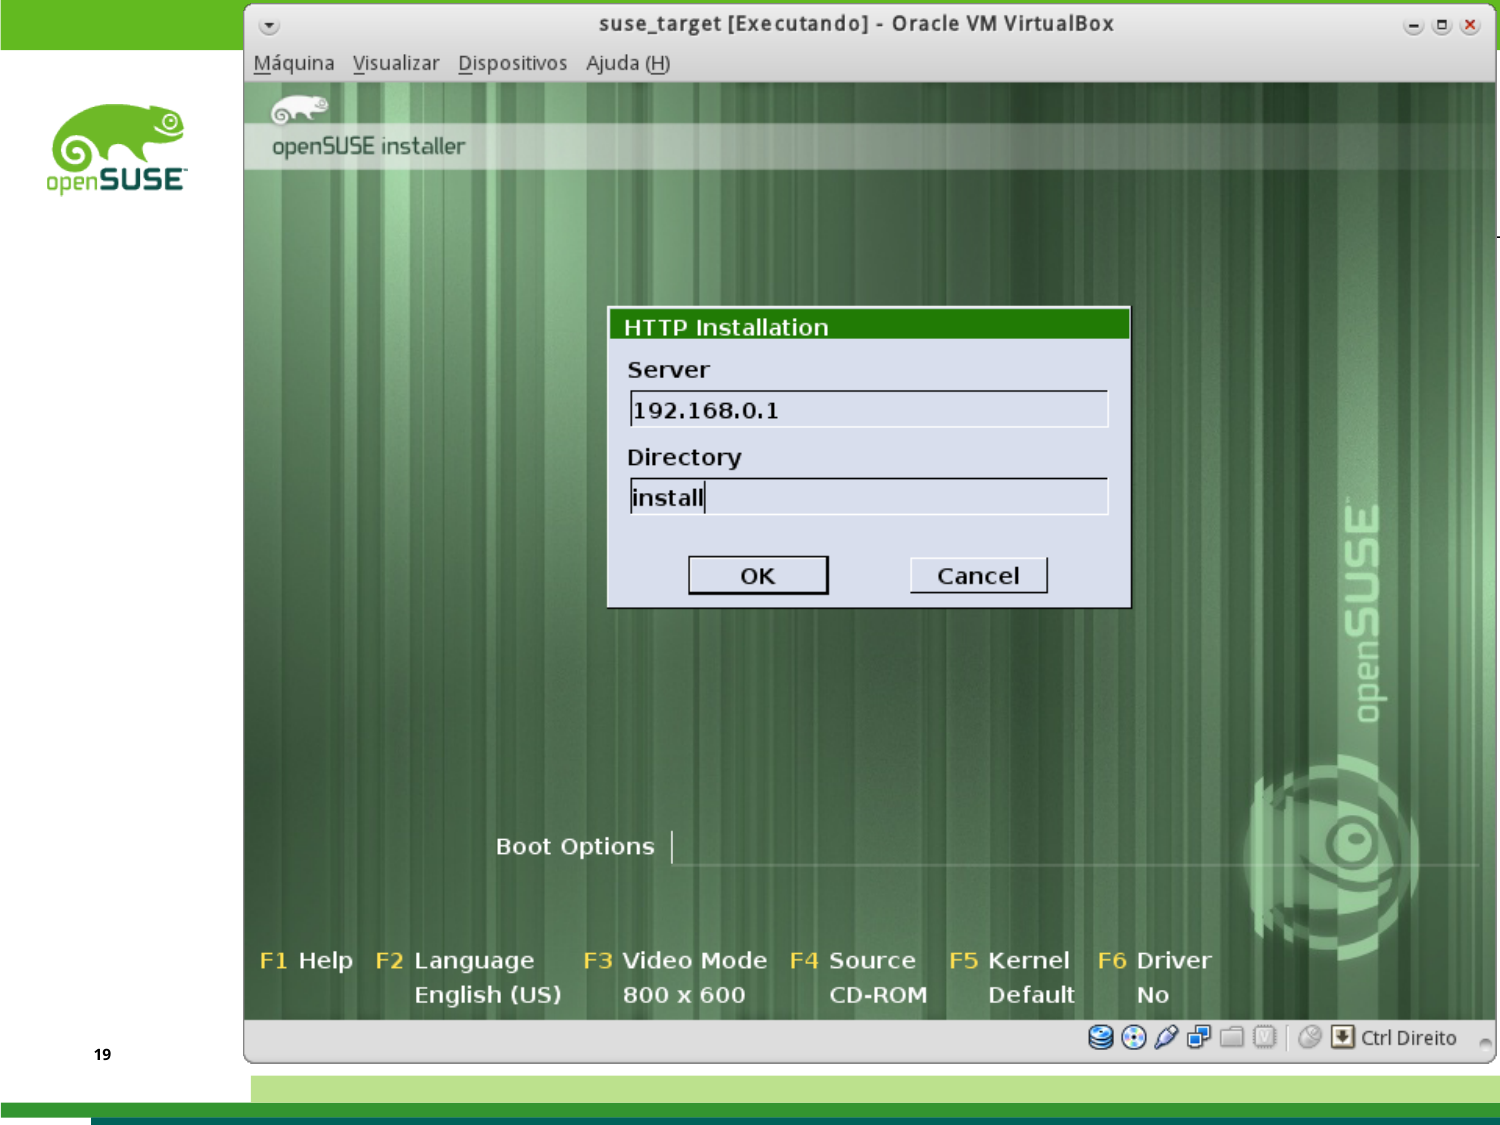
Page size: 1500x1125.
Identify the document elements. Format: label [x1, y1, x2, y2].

picture [243, 3, 1497, 1065]
picture [47, 104, 188, 197]
